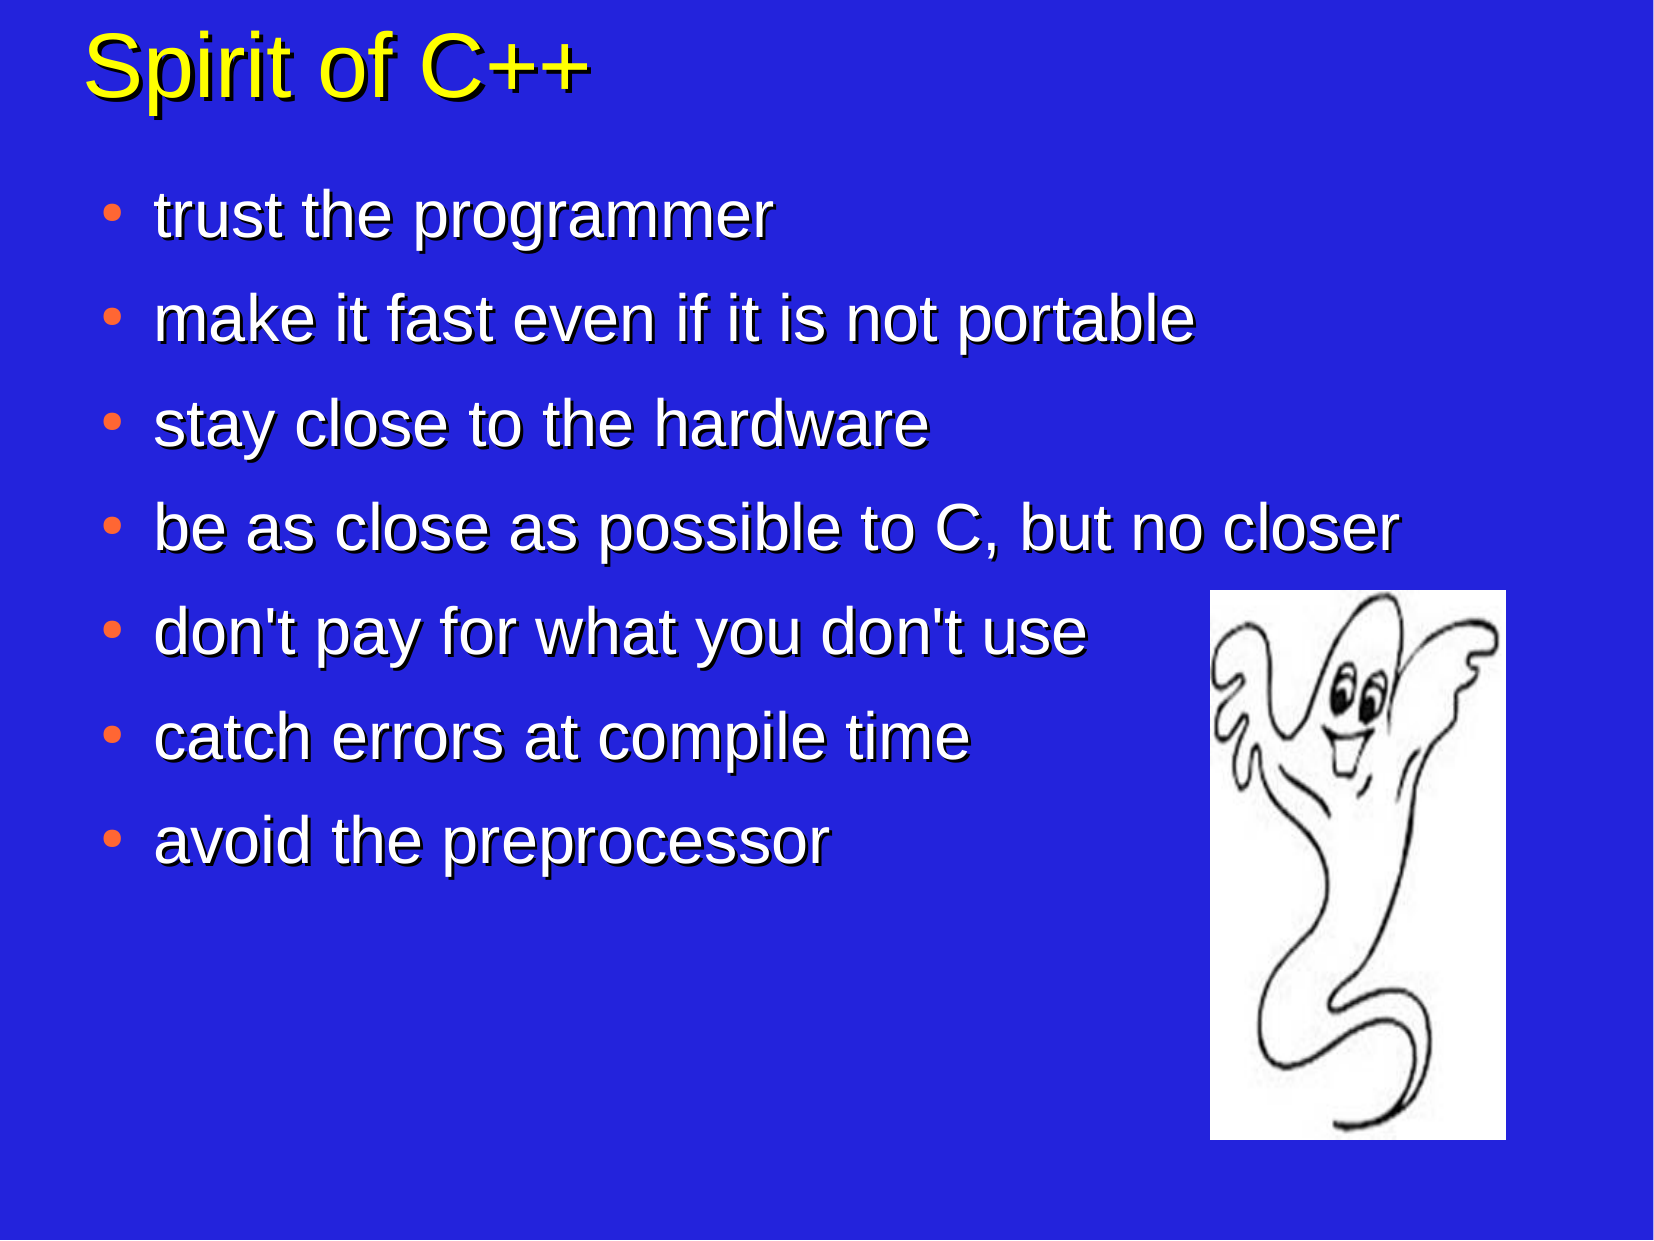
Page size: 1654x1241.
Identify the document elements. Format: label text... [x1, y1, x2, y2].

list trust the programmer make it fast even if it is not portable stay close to the hardware be as close as possible to C, but no closer don't pay for what you don't use catch errors at compile time avoid the preprocessor [82, 177, 1571, 1182]
title Spirit of C++ [82, 2, 1571, 130]
picture [1210, 590, 1506, 1140]
